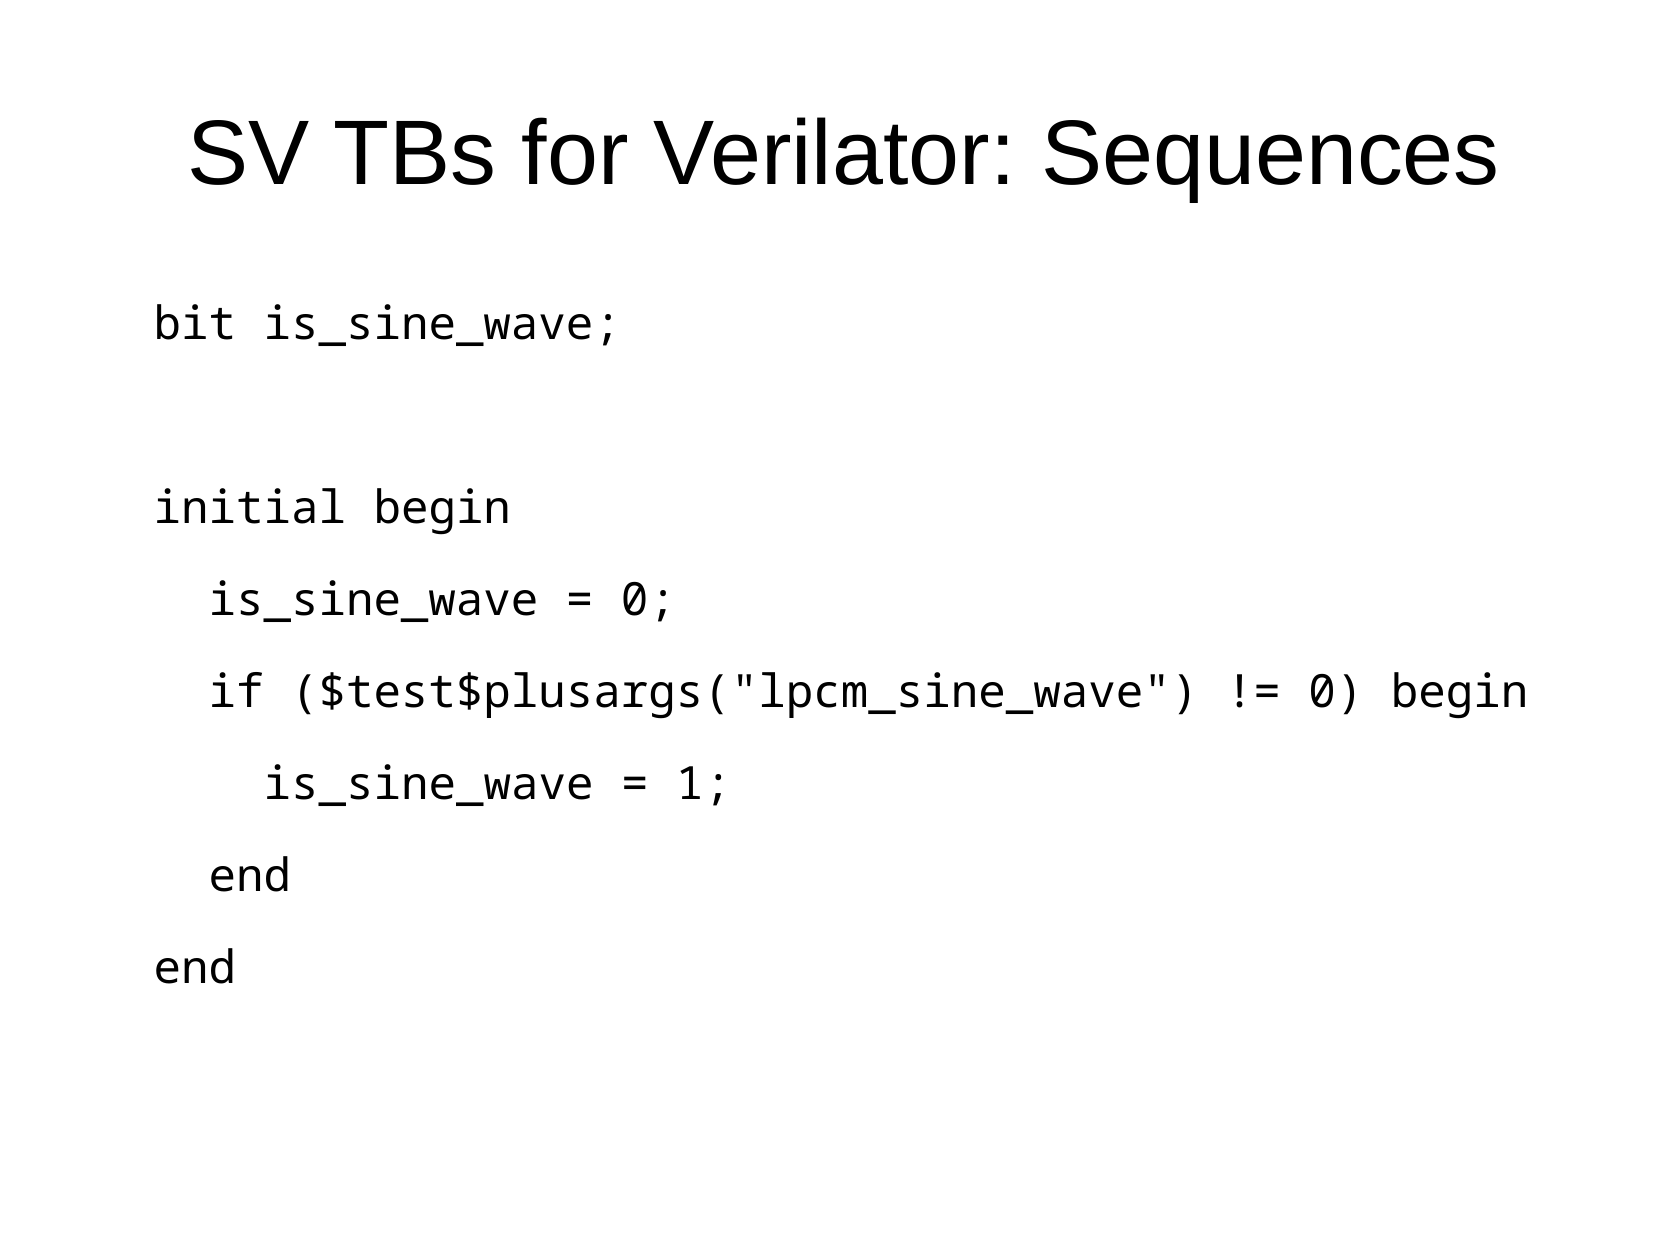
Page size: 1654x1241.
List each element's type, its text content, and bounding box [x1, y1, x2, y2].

list bit is_sine_wave; initial begin is_sine_wave = 0; if ($test$plusargs("lpcm_sine_wave") != 0) begin is_sine_wave = 1; end end [82, 290, 1571, 1010]
title SV TBs for Verilator: Sequences [82, 49, 1571, 257]
